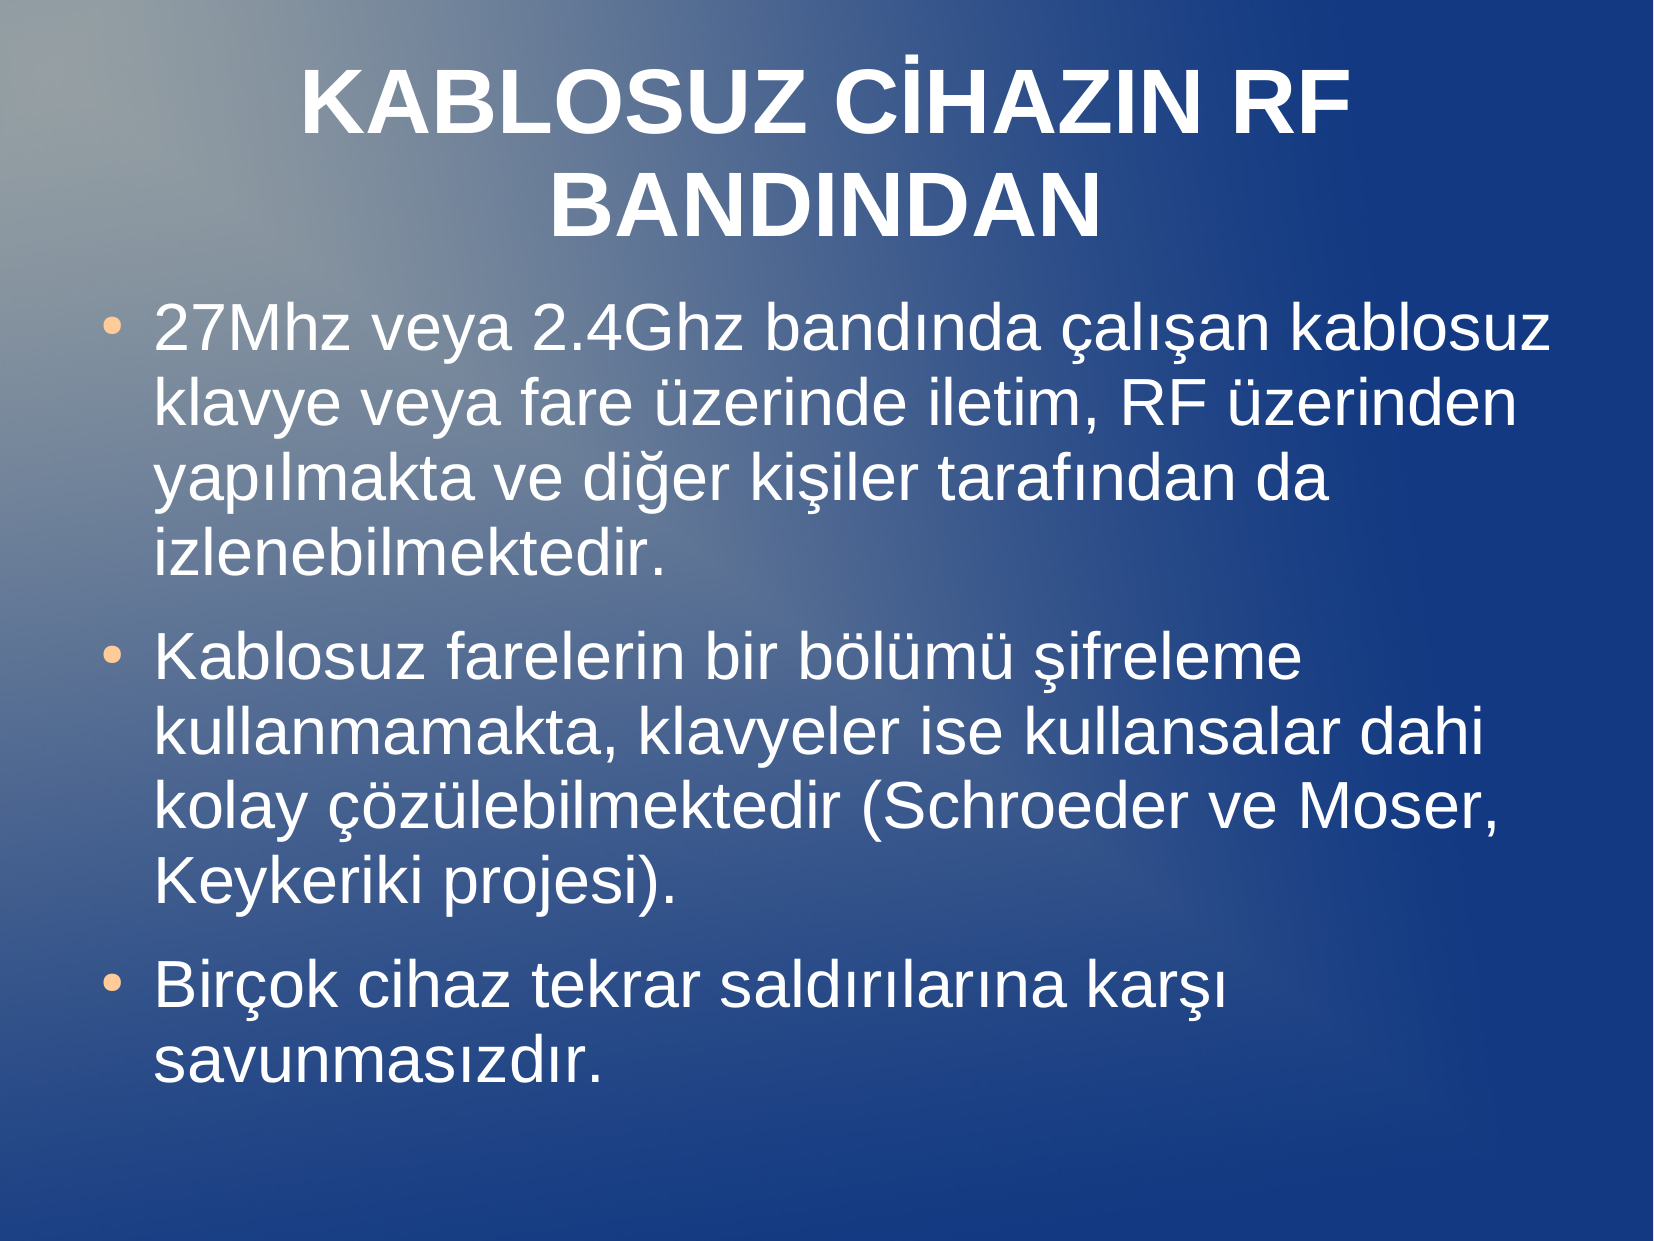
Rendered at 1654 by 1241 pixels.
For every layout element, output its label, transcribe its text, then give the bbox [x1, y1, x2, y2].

picture [0, 0, 1654, 1241]
title KABLOSUZ CİHAZIN RF BANDINDAN [82, 50, 1571, 256]
list 27Mhz veya 2.4Ghz bandında çalışan kablosuz klavye veya fare üzerinde iletim, RF üzerinden yapılmakta ve diğer kişiler tarafından da izlenebilmektedir. Kablosuz farelerin bir bölümü şifreleme kullanmamakta, klavyeler ise kullansalar dahi kolay çözülebilmektedir (Schroeder ve Moser, Keykeriki projesi). Birçok cihaz tekrar saldırılarına karşı savunmasızdır. [82, 290, 1571, 1098]
